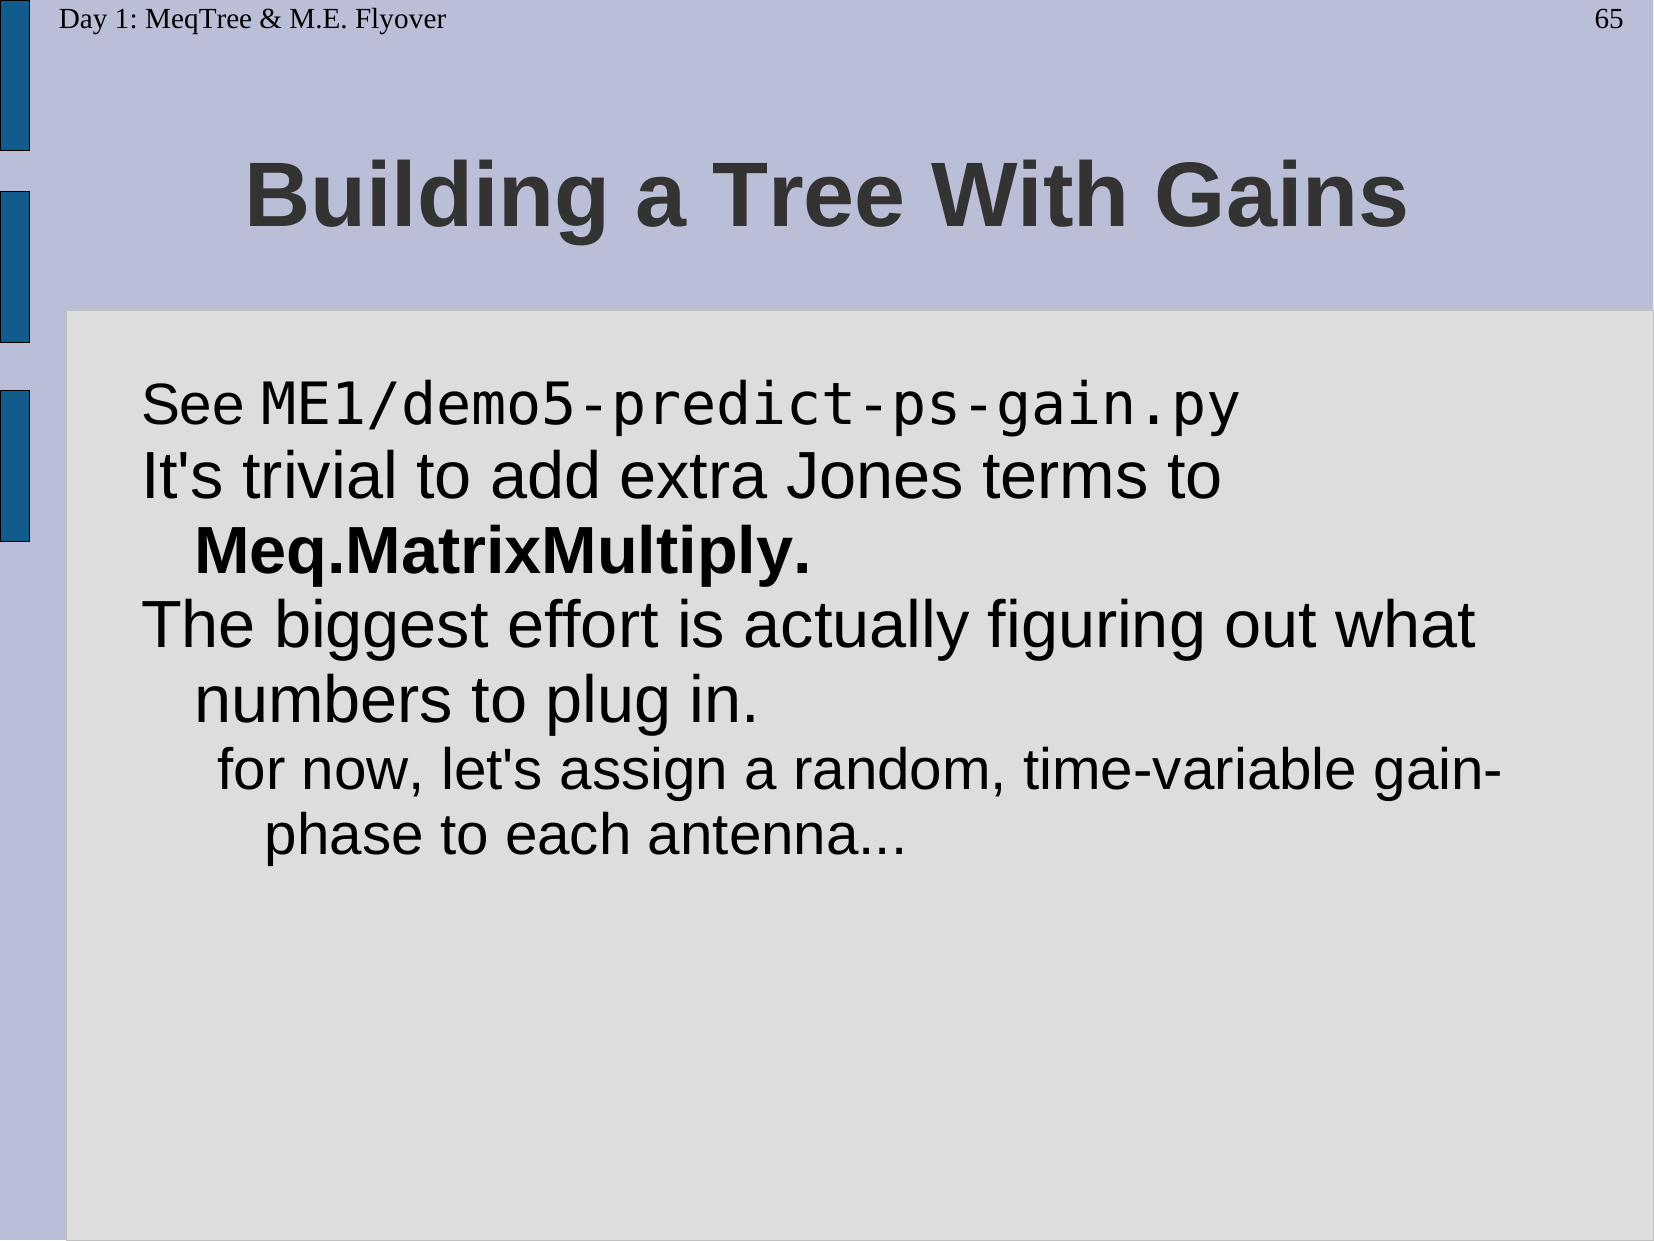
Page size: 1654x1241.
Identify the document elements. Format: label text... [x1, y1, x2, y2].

title Building a Tree With Gains [121, 91, 1534, 299]
list See ME1/demo5-predict-ps-gain.py It's trivial to add extra Jones terms to Meq.MatrixMultiply. The biggest effort is actually figuring out what numbers to plug in. for now, let's assign a random, time-variable gain-phase to each antenna... [123, 370, 1536, 1152]
